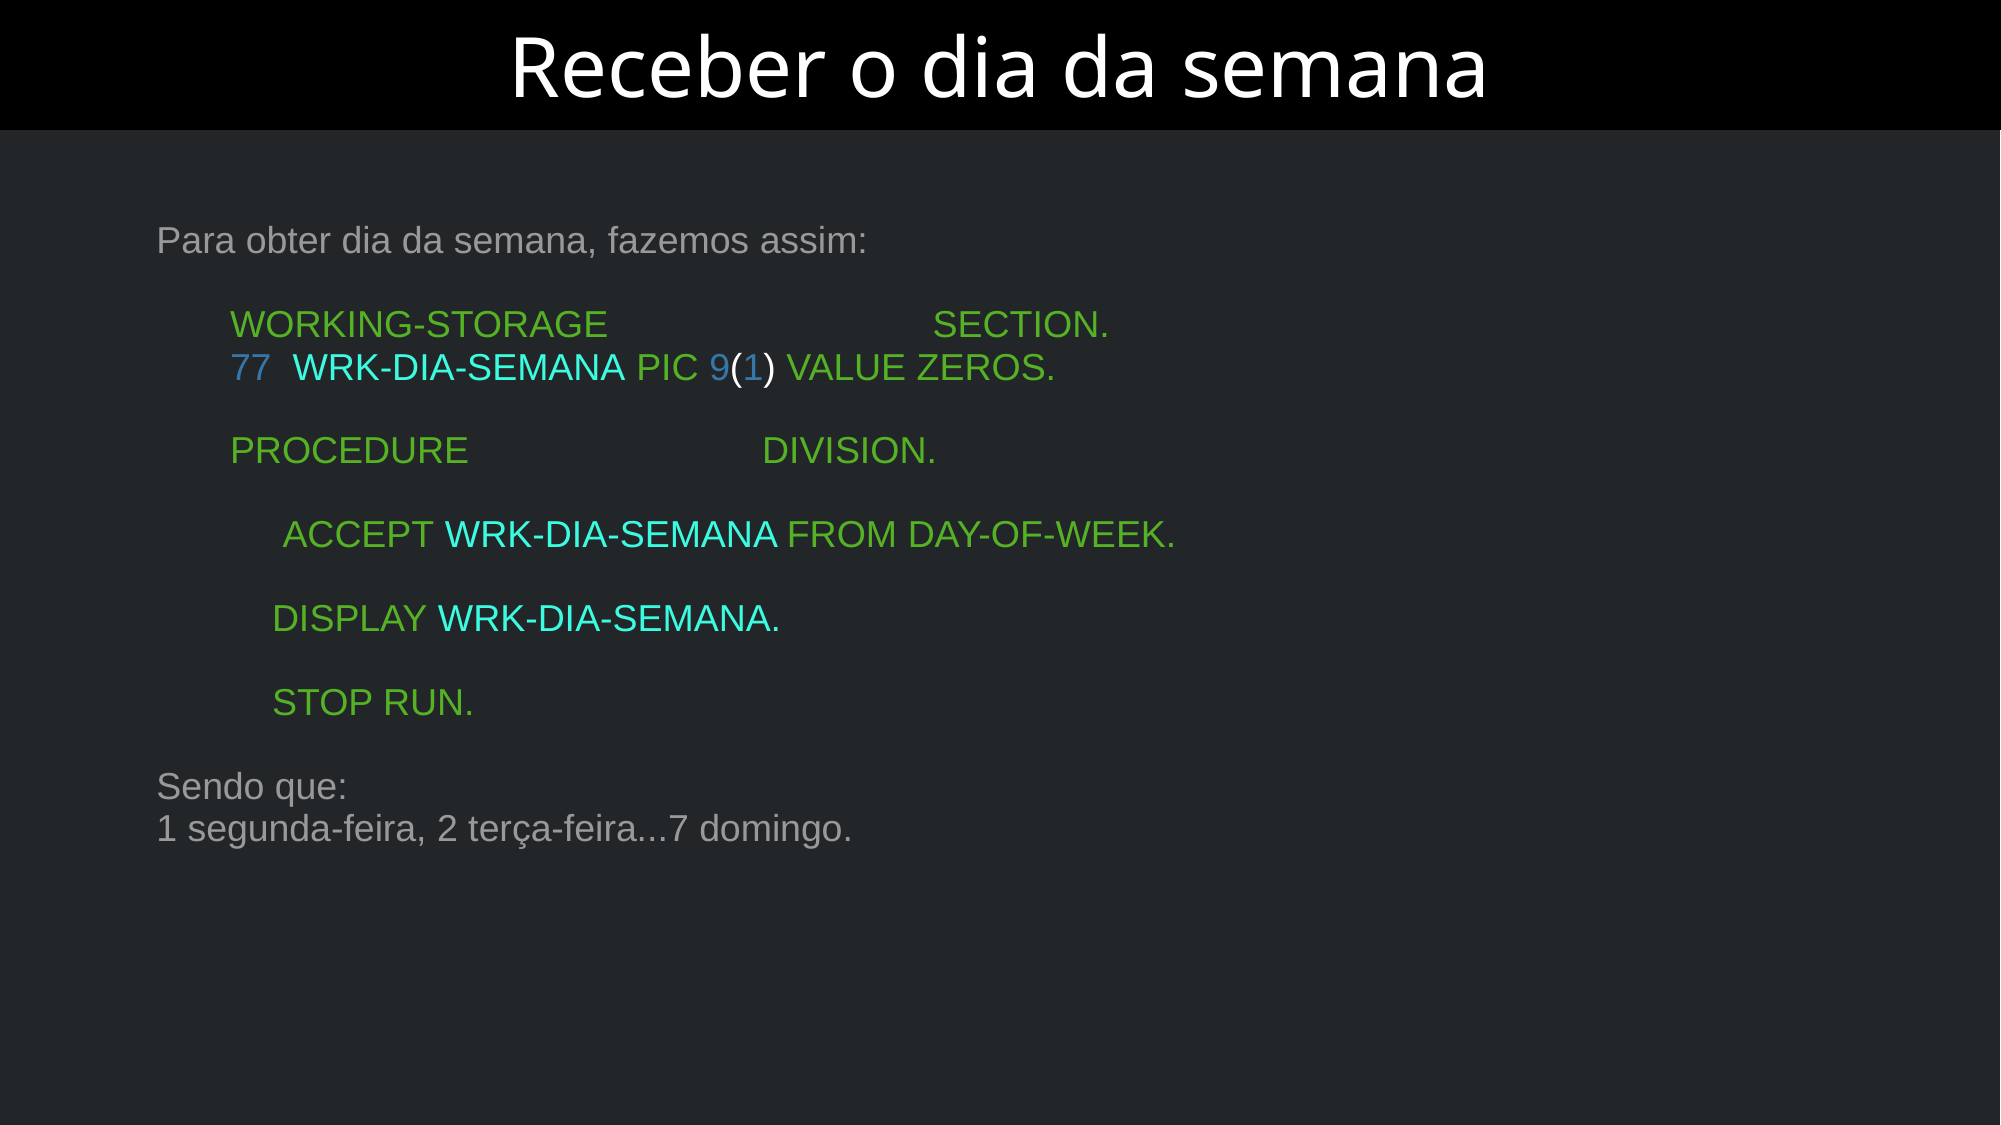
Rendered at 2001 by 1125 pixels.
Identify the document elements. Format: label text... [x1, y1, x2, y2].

text_box Receber o dia da semana [0, 0, 2001, 130]
text_box Para obter dia da semana, fazemos assim: WORKING-STORAGE SECTION. 77 WRK-DIA-SEMANA PIC 9(1) VALUE ZEROS. PROCEDURE DIVISION. ACCEPT WRK-DIA-SEMANA FROM DAY-OF-WEEK. DISPLAY WRK-DIA-SEMANA. STOP RUN. Sendo que: 1 segunda-feira, 2 terça-feira...7 domingo. [141, 212, 1499, 984]
